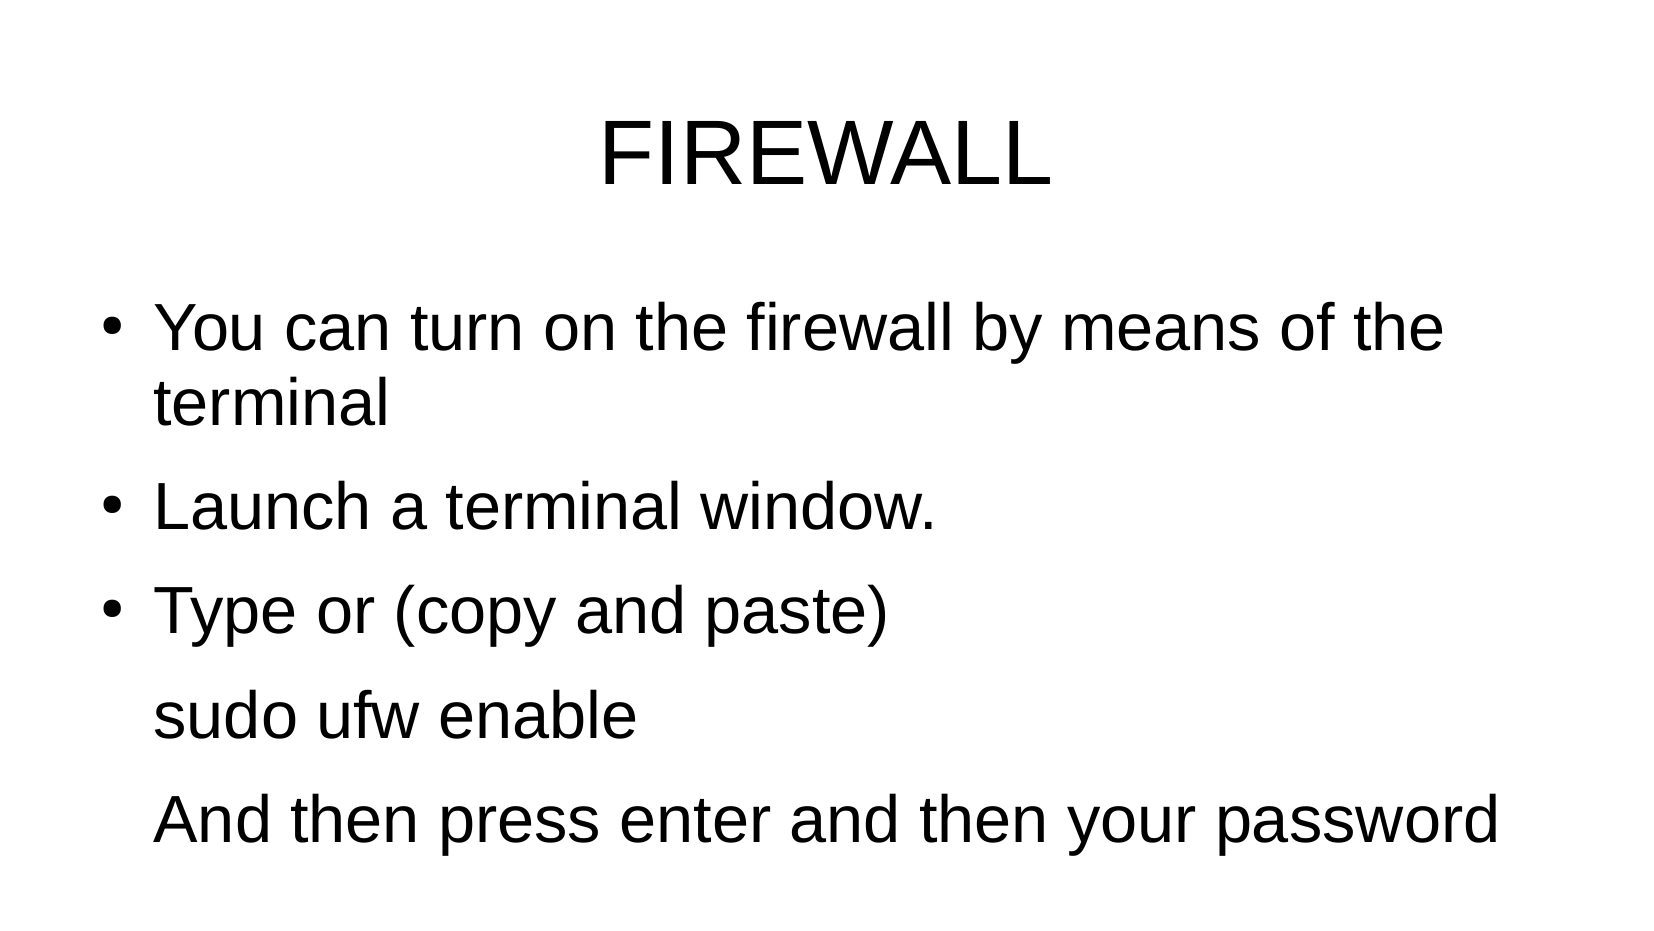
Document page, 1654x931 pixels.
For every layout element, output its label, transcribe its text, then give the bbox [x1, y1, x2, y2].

title FIREWALL [82, 49, 1571, 257]
list You can turn on the firewall by means of the terminal Launch a terminal window. Type or (copy and paste) sudo ufw enable And then press enter and then your password [82, 290, 1571, 931]
